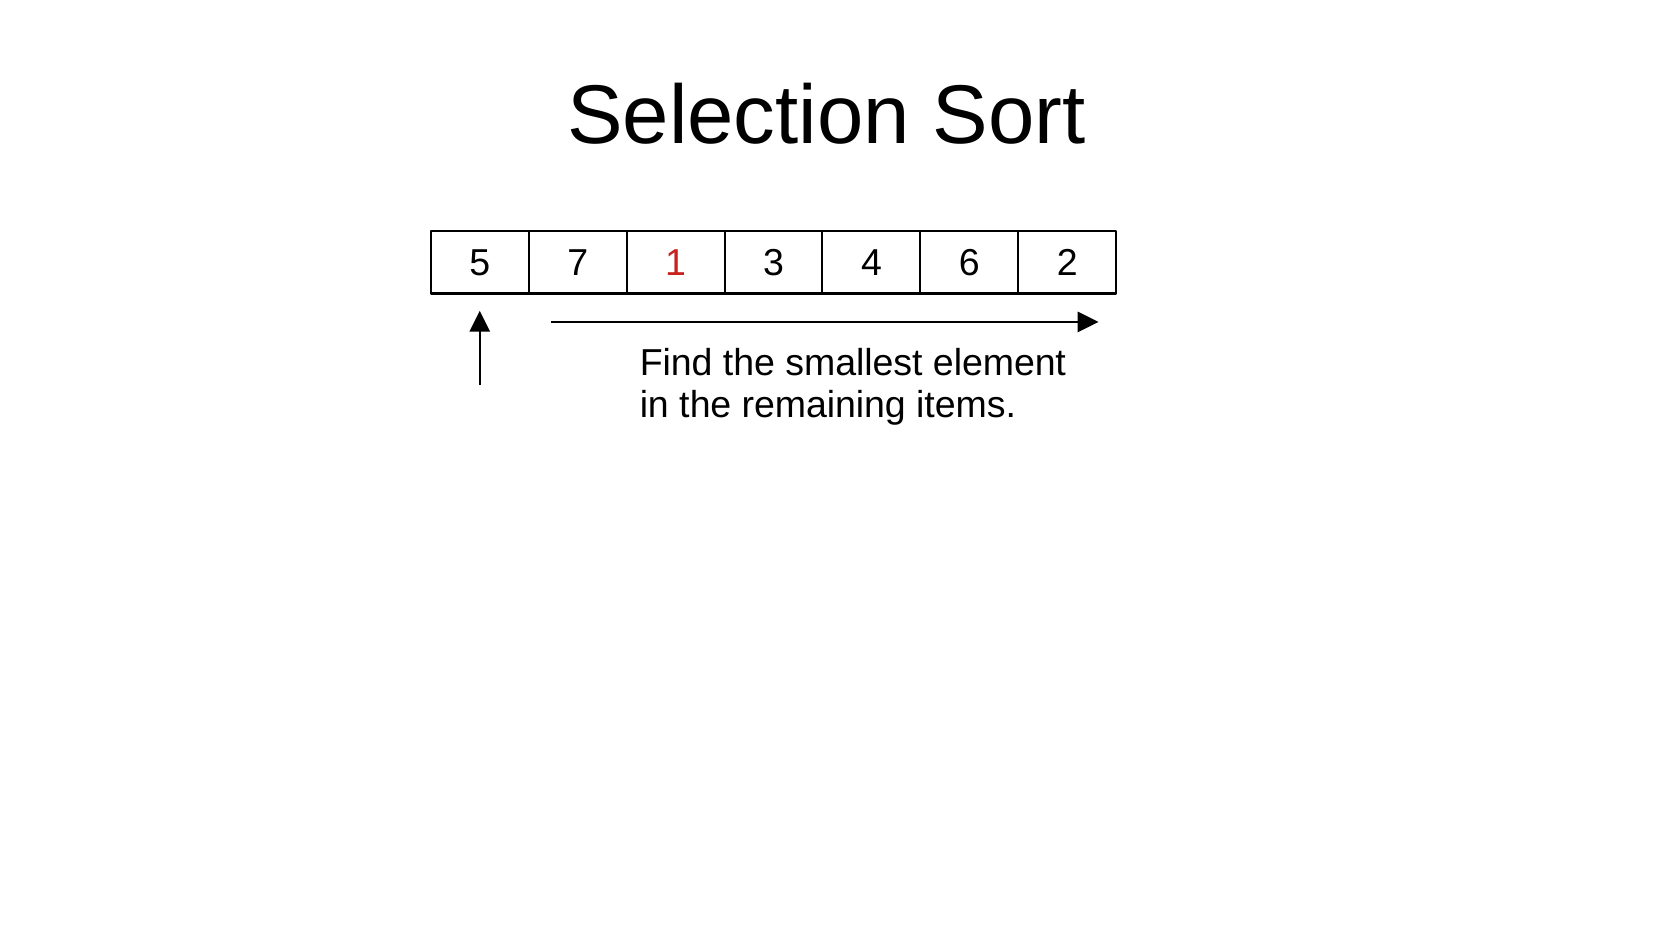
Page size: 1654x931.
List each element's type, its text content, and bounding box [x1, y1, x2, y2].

text_box 2 [1018, 231, 1117, 294]
text_box 5 [430, 231, 528, 294]
text_box 6 [920, 231, 1018, 294]
text_box Find the smallest element in the remaining items. [624, 334, 1082, 434]
text_box 7 [528, 231, 626, 294]
text_box 4 [822, 231, 920, 294]
text_box 3 [724, 231, 822, 294]
title Selection Sort [82, 37, 1571, 193]
text_box 1 [626, 231, 724, 294]
